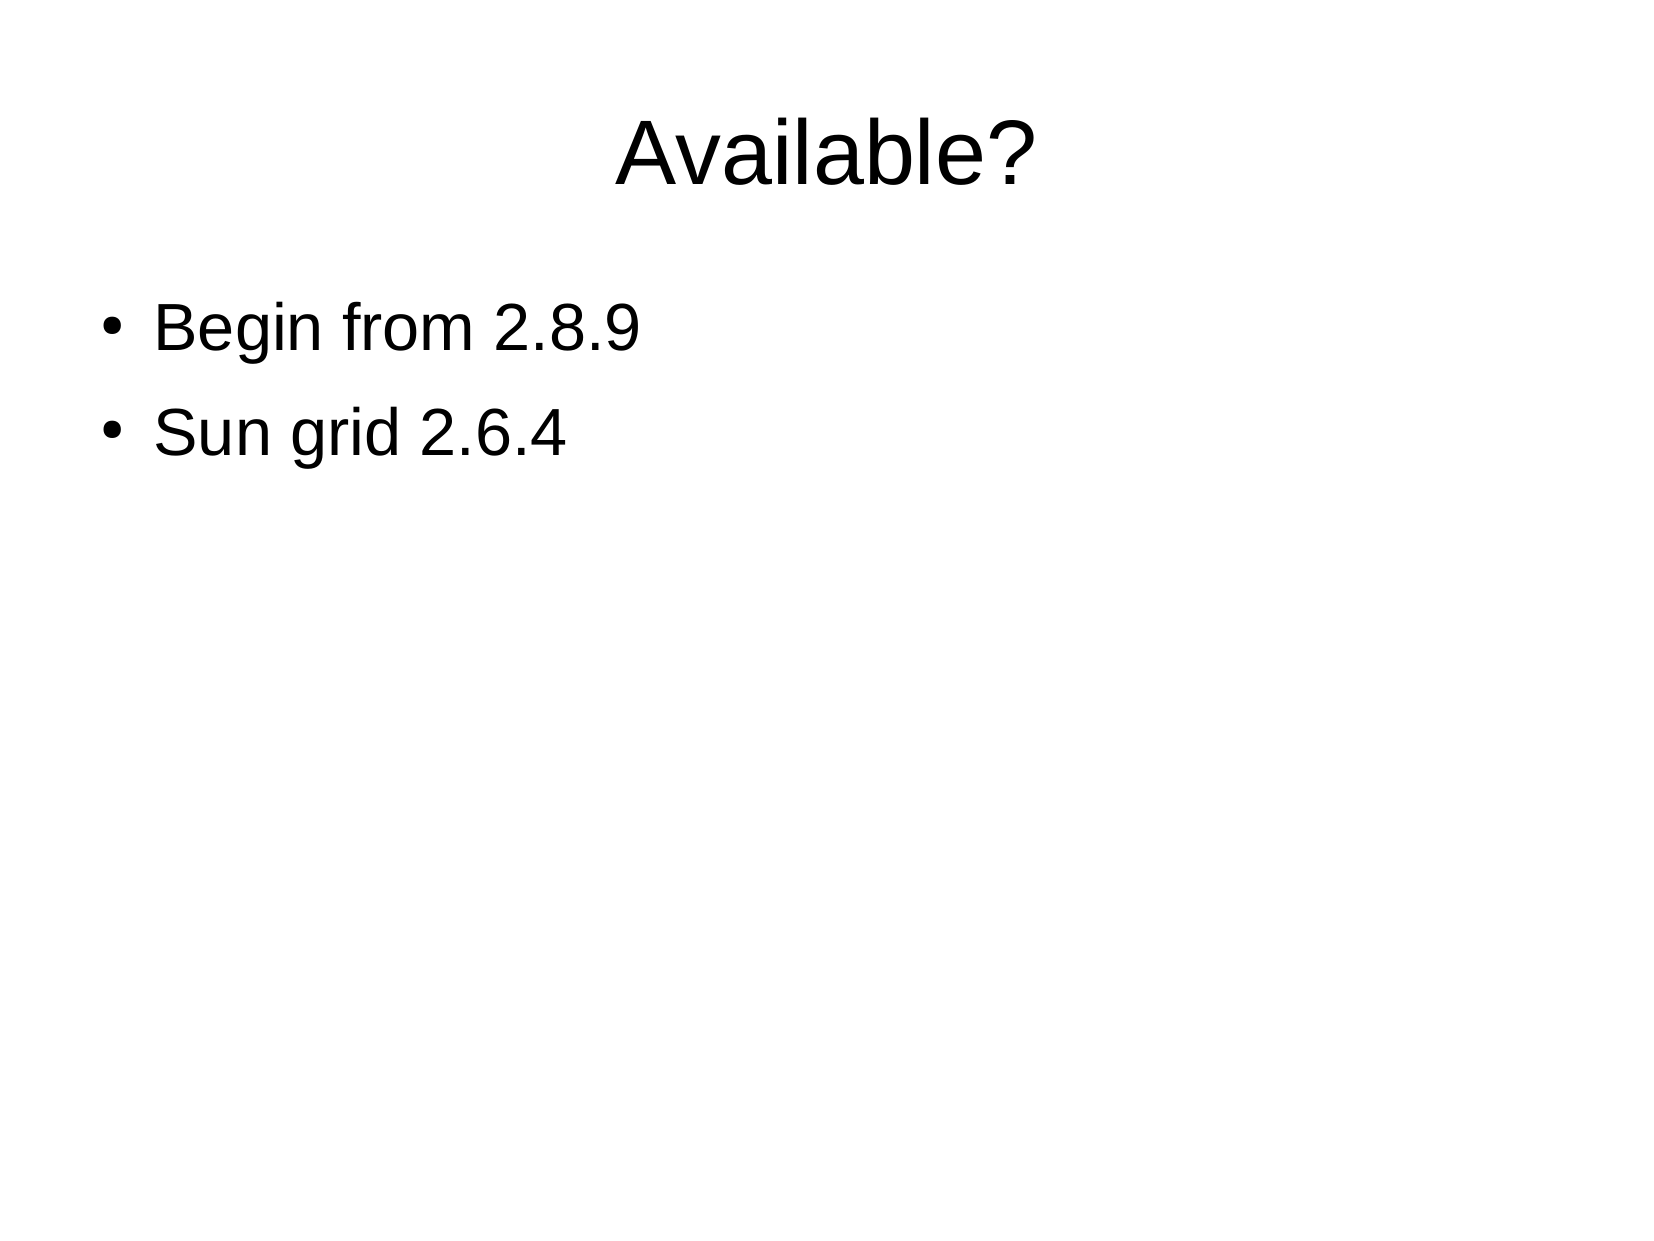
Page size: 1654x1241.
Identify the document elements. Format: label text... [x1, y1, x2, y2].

title Available? [82, 49, 1571, 257]
list Begin from 2.8.9 Sun grid 2.6.4 [82, 290, 1571, 1010]
